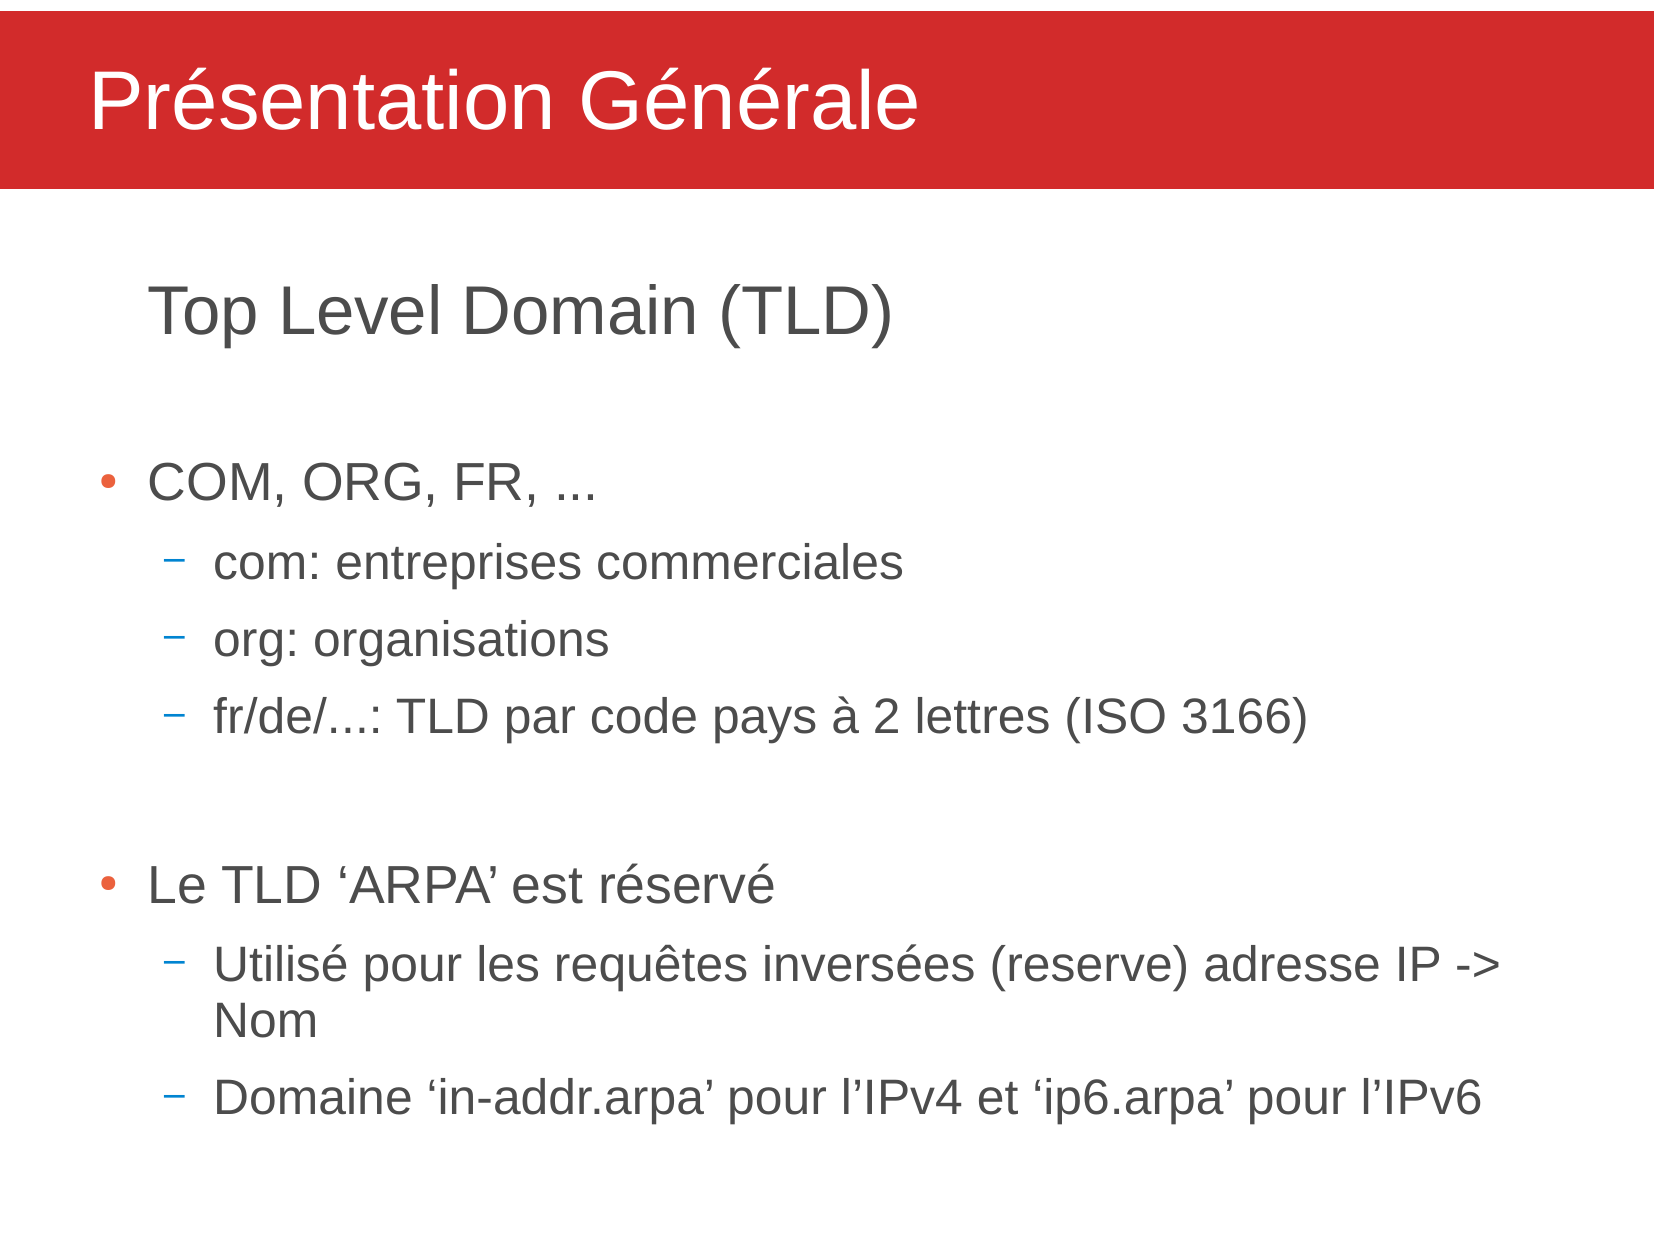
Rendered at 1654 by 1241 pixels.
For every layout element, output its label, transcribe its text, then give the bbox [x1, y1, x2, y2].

title Présentation Générale [0, 11, 1654, 189]
list Top Level Domain (TLD) COM, ORG, FR, ... com: entreprises commerciales org: organisations fr/de/...: TLD par code pays à 2 lettres (ISO 3166) Le TLD ‘ARPA’ est réservé Utilisé pour les requêtes inversées (reserve) adresse IP -> Nom Domaine ‘in-addr.arpa’ pour l’IPv4 et ‘ip6.arpa’ pour l’IPv6 [82, 271, 1571, 1134]
